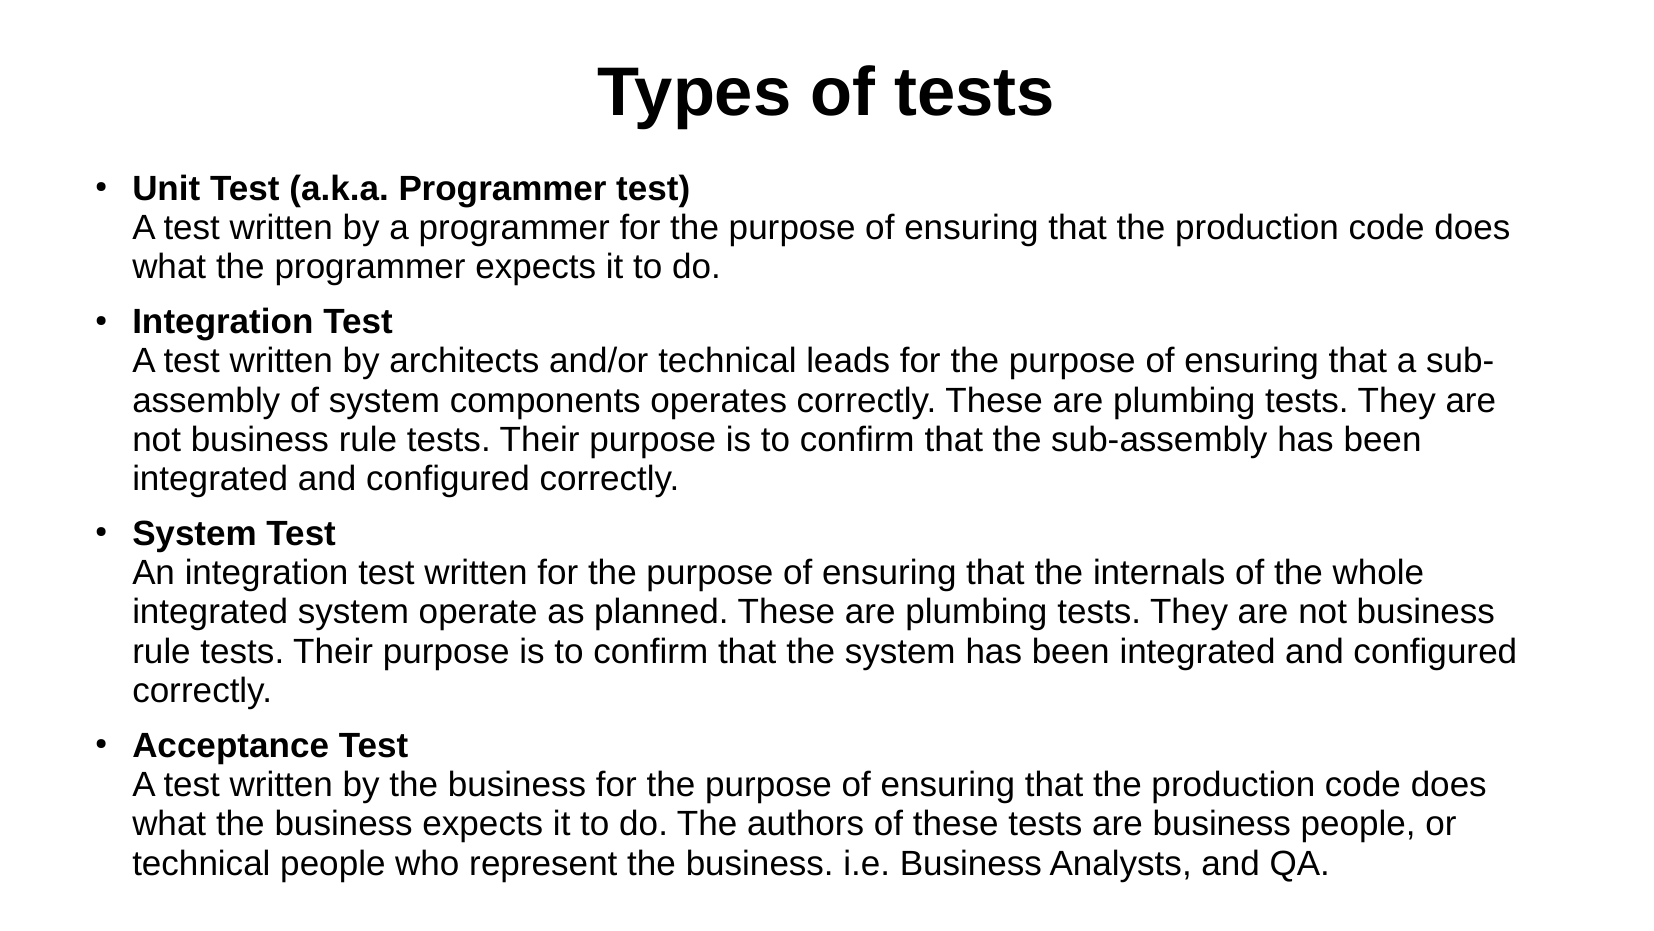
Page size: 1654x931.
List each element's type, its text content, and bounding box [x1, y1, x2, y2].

title Types of tests [82, 37, 1571, 147]
list Unit Test (a.k.a. Programmer test) A test written by a programmer for the purpose of ensuring that the production code does what the programmer expects it to do. Integration Test A test written by architects and/or technical leads for the purpose of ensuring that a sub-assembly of system components operates correctly. These are plumbing tests. They are not business rule tests. Their purpose is to confirm that the sub-assembly has been integrated and configured correctly. System Test An integration test written for the purpose of ensuring that the internals of the whole integrated system operate as planned. These are plumbing tests. They are not business rule tests. Their purpose is to confirm that the system has been integrated and configured correctly. Acceptance Test A test written by the business for the purpose of ensuring that the production code does what the business expects it to do. The authors of these tests are business people, or technical people who represent the business. i.e. Business Analysts, and QA. [82, 168, 1538, 889]
